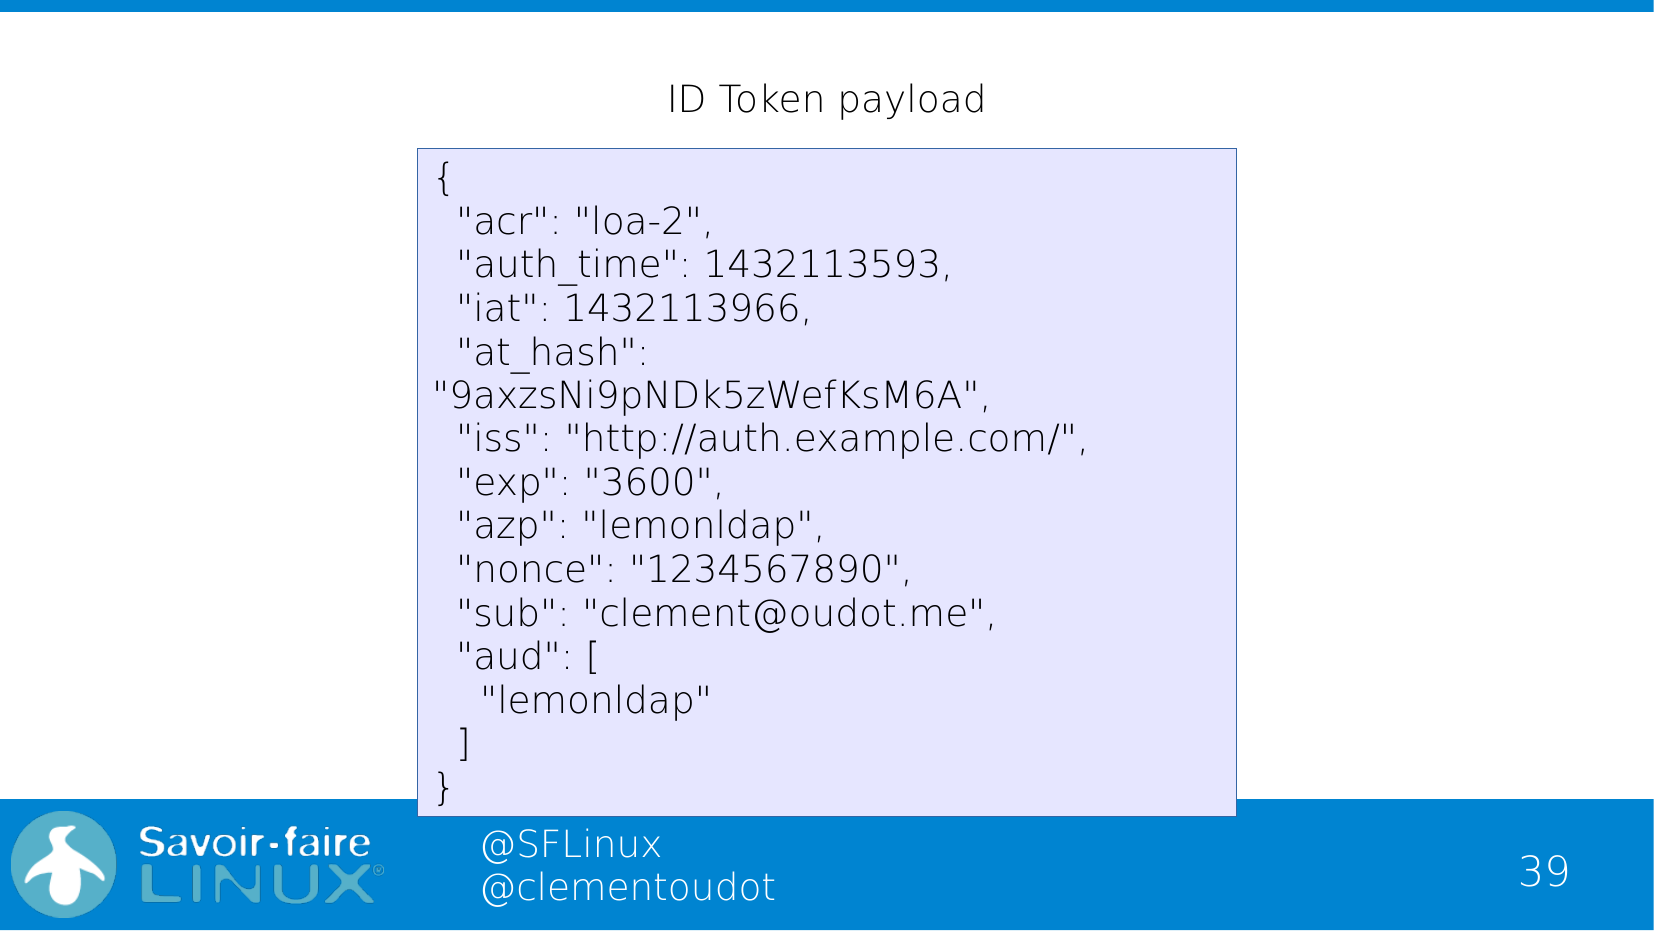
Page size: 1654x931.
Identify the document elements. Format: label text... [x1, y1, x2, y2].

text_box { "acr": "loa-2", "auth_time": 1432113593, "iat": 1432113966, "at_hash": "9axzsNi9pNDk5zWefKsM6A", "iss": "http://auth.example.com/", "exp": "3600", "azp": "lemonldap", "nonce": "1234567890", "sub": "clement@oudot.me", "aud": [ "lemonldap" ] } [417, 148, 1237, 780]
picture [11, 811, 384, 918]
text_box ID Token payload [652, 70, 1002, 130]
